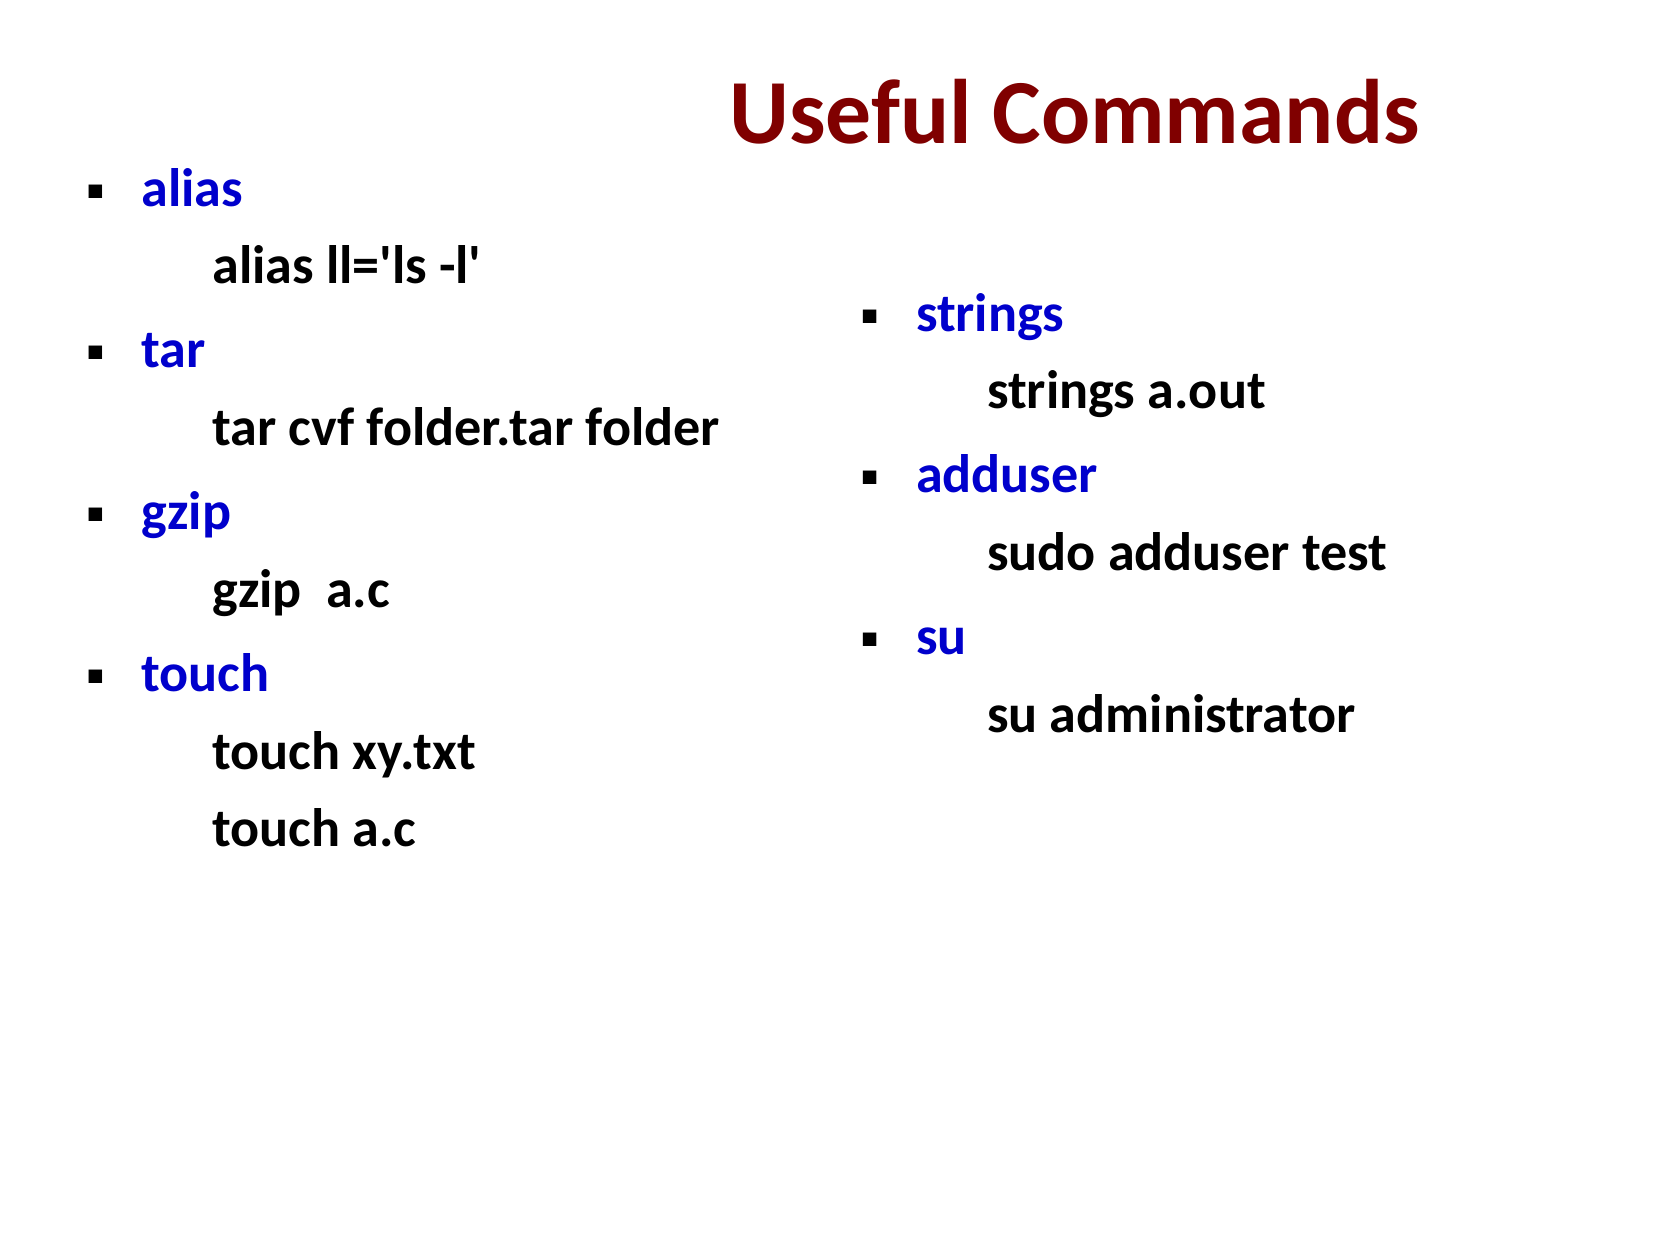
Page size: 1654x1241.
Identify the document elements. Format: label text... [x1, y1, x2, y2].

title Useful Commands [330, 17, 1654, 225]
list alias alias ll='ls -l' tar tar cvf folder.tar folder gzip gzip a.c touch touch xy.txt touch a.c [70, 165, 886, 1229]
list strings strings a.out adduser sudo adduser test su su administrator [845, 290, 1572, 1010]
